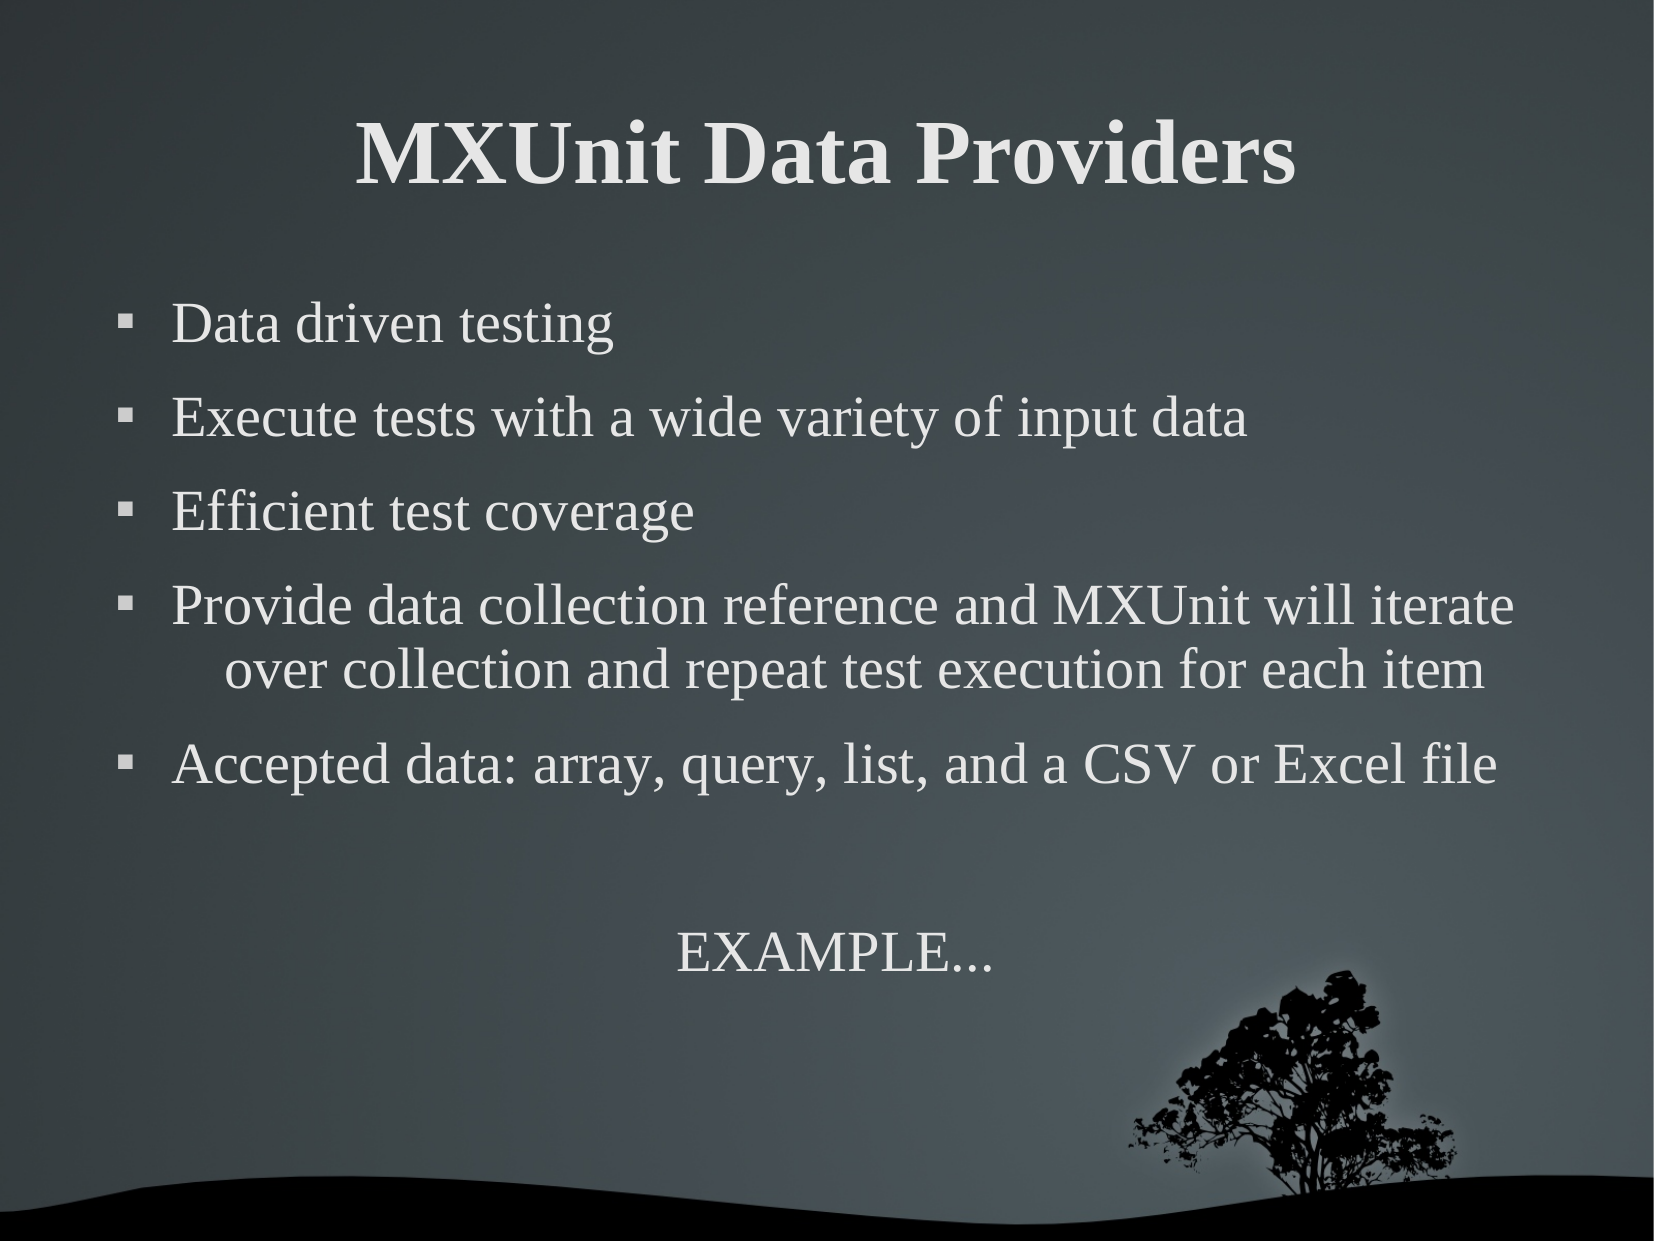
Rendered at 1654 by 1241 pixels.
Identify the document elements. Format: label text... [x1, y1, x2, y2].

picture [0, 0, 1654, 1241]
title MXUnit Data Providers [82, 49, 1571, 257]
list Data driven testing Execute tests with a wide variety of input data Efficient test coverage Provide data collection reference and MXUnit will iterate over collection and repeat test execution for each item Accepted data: array, query, list, and a CSV or Excel file EXAMPLE... [82, 290, 1571, 1109]
